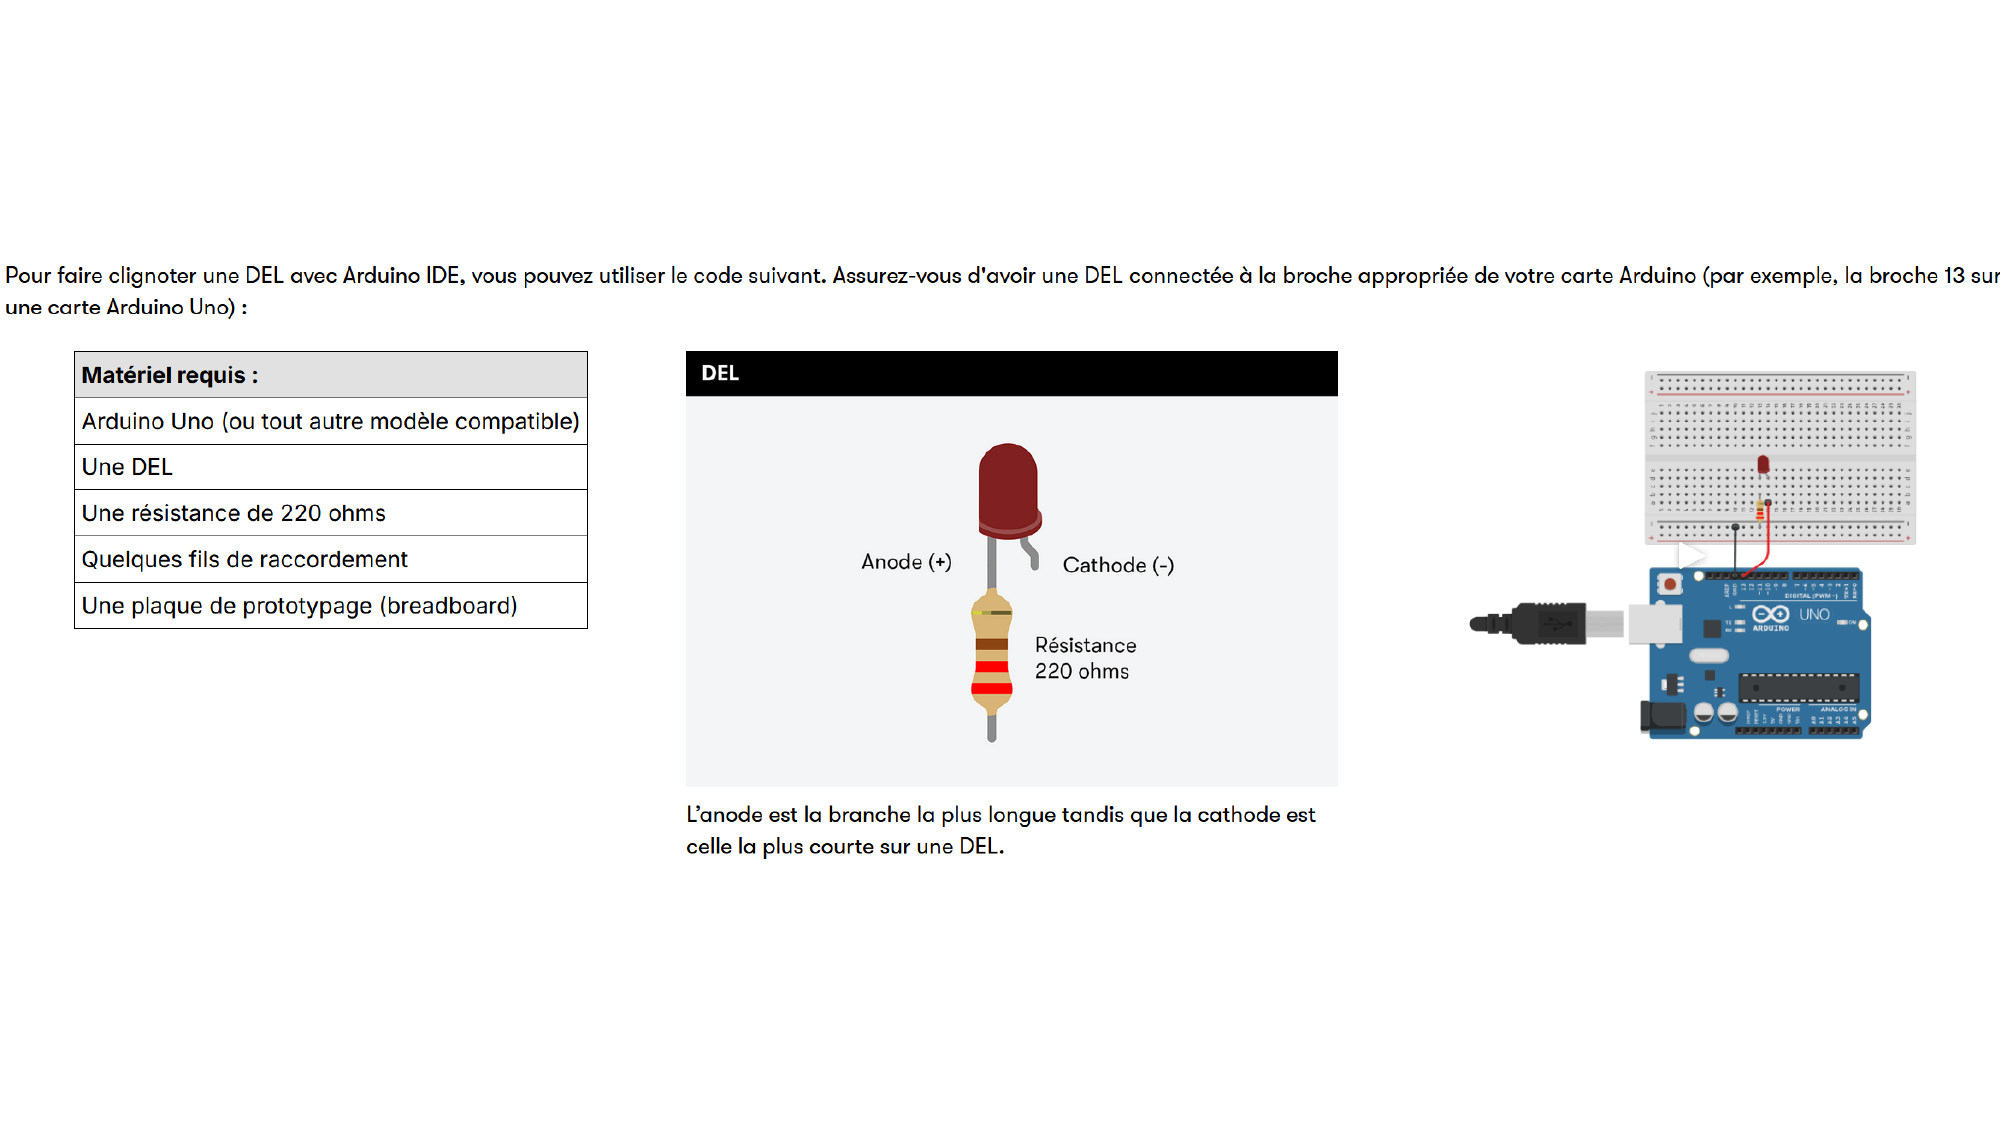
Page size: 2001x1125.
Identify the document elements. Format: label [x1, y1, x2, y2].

picture [0, 260, 2000, 865]
